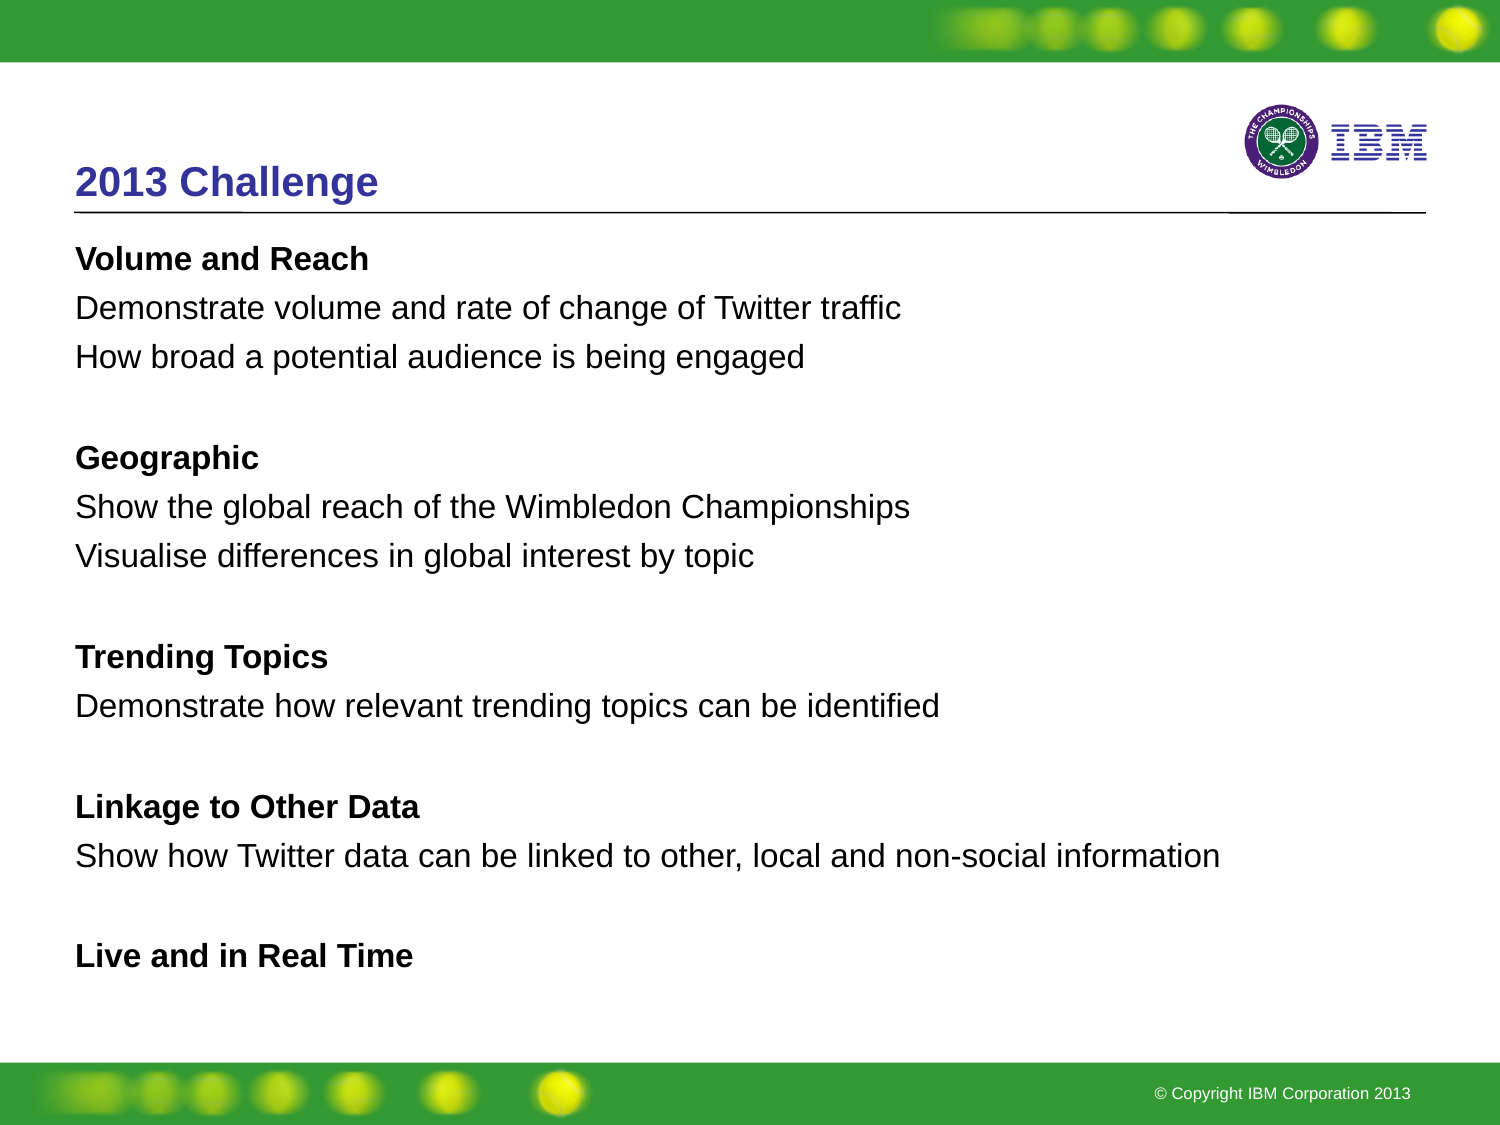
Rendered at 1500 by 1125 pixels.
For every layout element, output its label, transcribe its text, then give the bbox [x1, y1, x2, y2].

title 2013 Challenge [75, 75, 1425, 213]
picture [903, 4, 1492, 55]
picture [1425, 117, 1432, 165]
picture [5, 1068, 595, 1120]
list Volume and Reach Demonstrate volume and rate of change of Twitter traffic How broad a potential audience is being engaged Geographic Show the global reach of the Wimbledon Championships Visualise differences in global interest by topic Trending Topics Demonstrate how relevant trending topics can be identified Linkage to Other Data Show how Twitter data can be linked to other, local and non-social information Live and in Real Time [75, 229, 1426, 1022]
